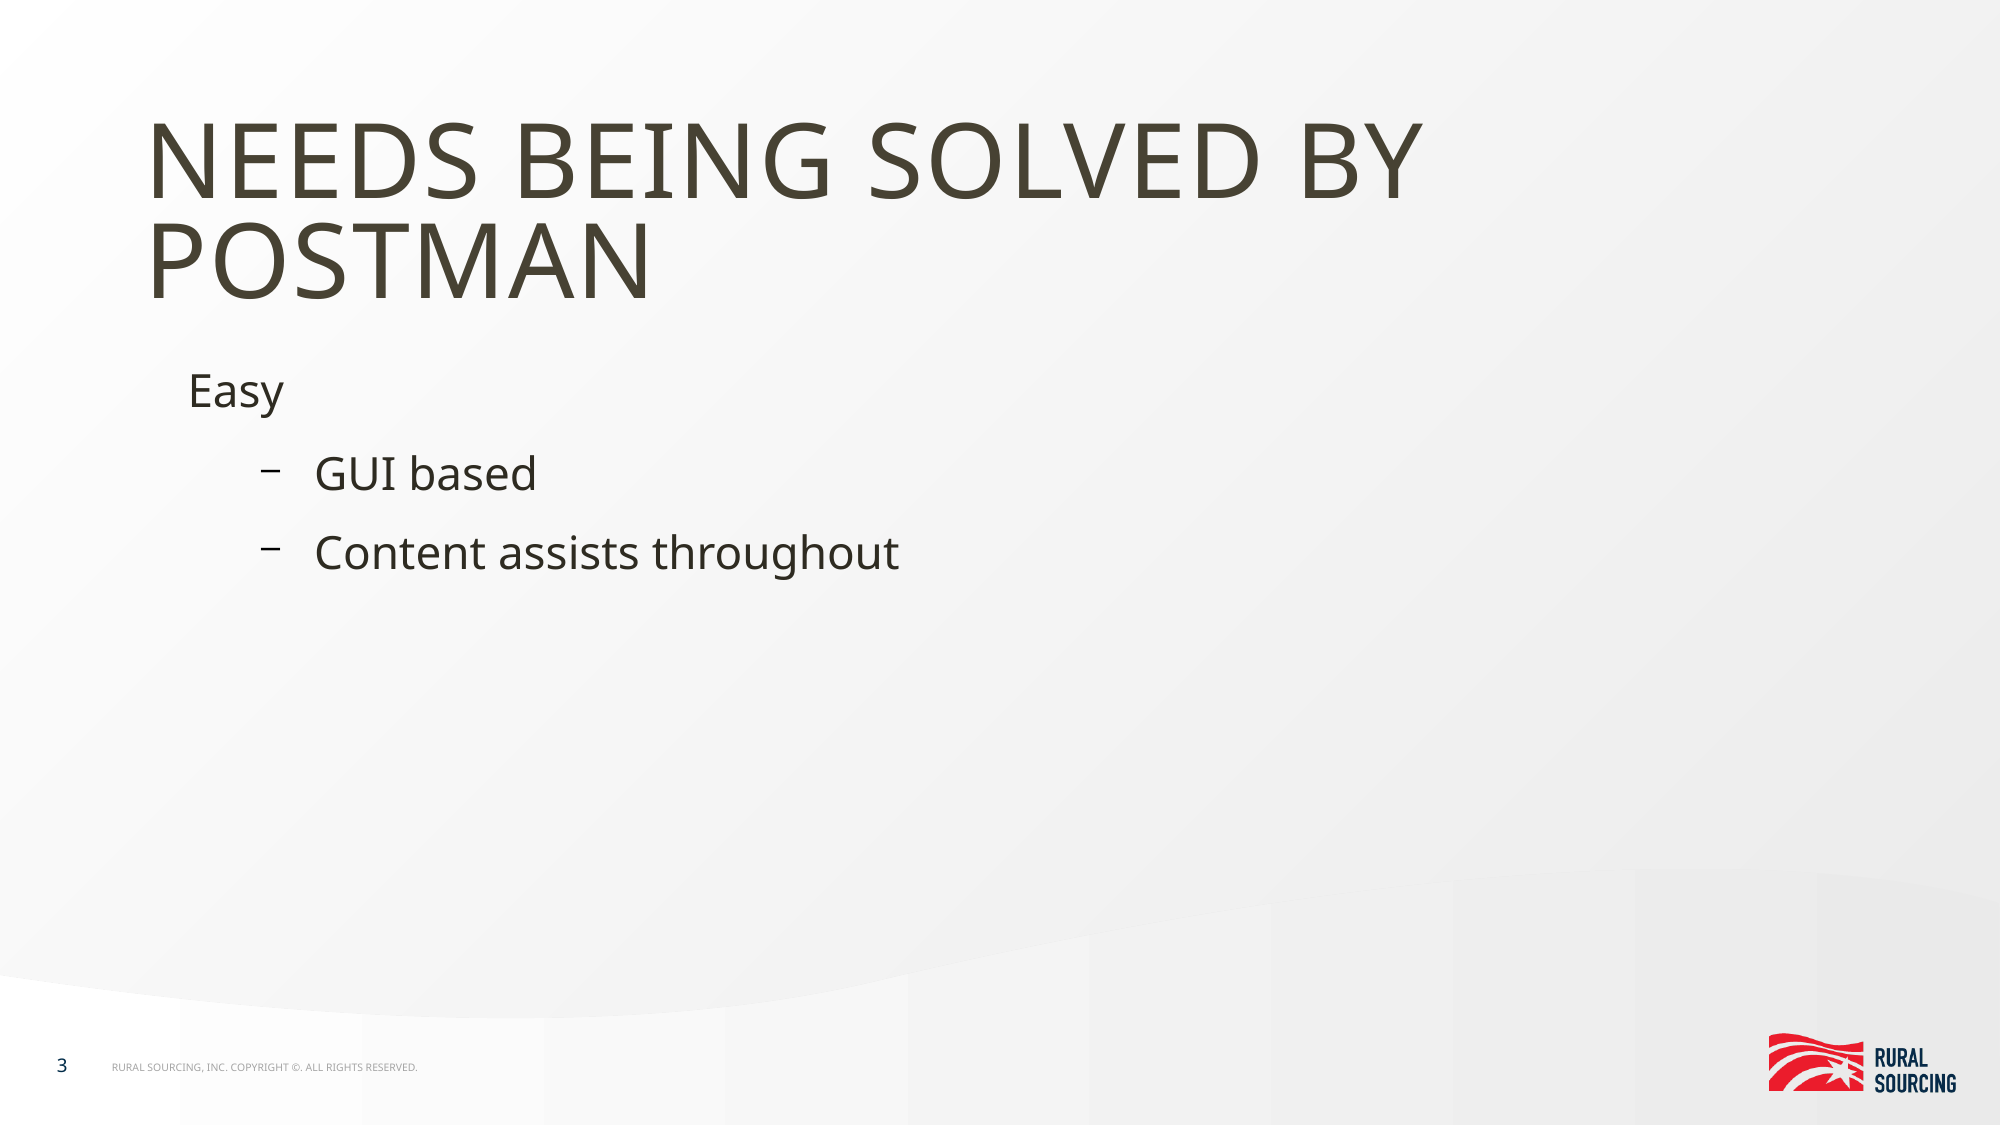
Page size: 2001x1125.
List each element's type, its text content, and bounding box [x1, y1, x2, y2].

picture [1769, 1033, 1956, 1093]
title NeedS being solved by postman [129, 96, 1763, 342]
list Easy GUI based Content assists throughout [165, 360, 1760, 1021]
